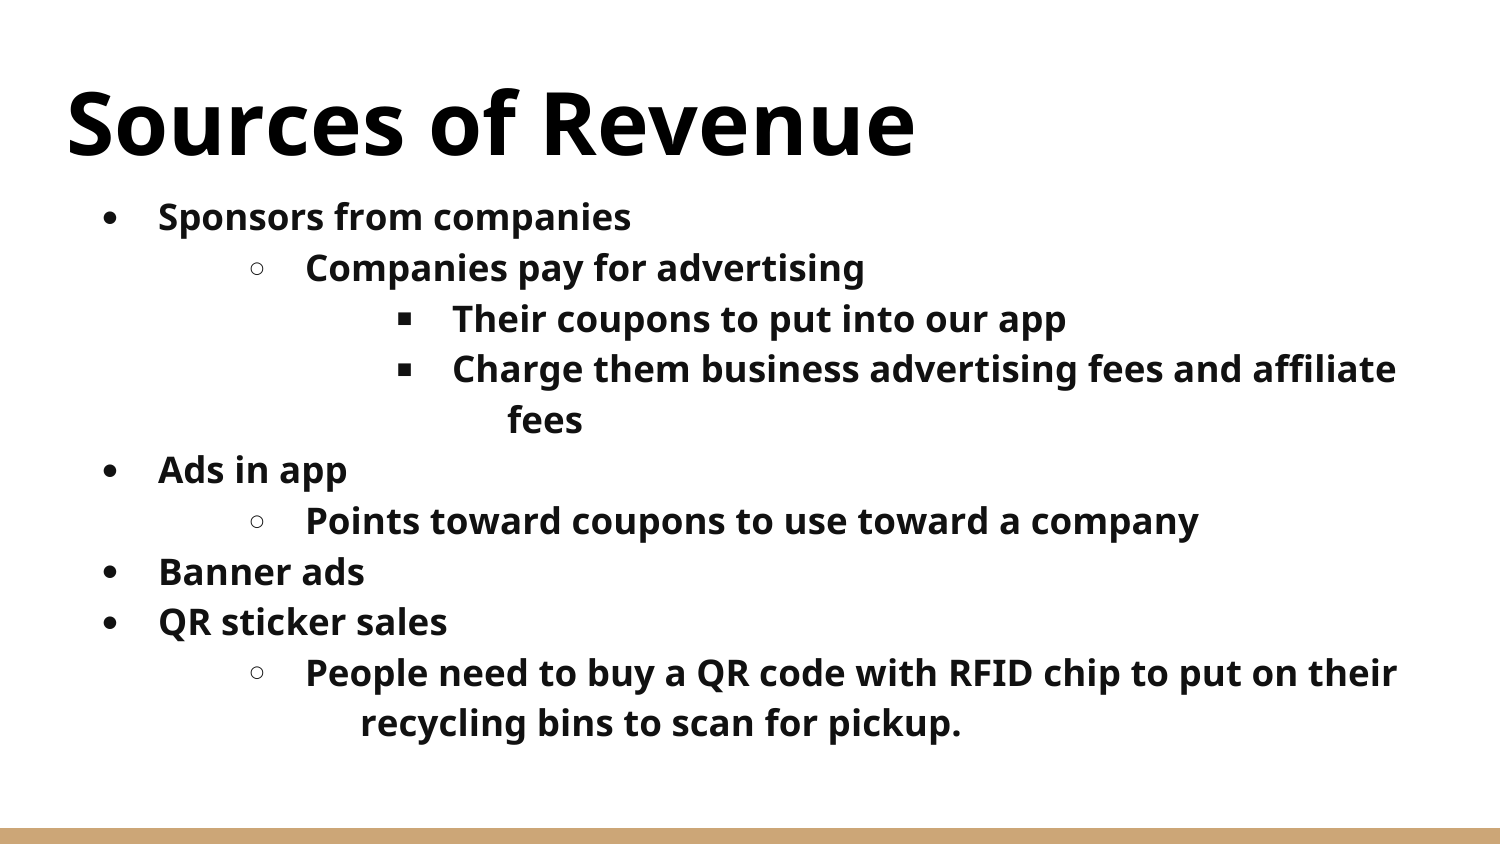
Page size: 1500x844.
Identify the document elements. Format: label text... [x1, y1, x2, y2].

list Sponsors from companies Companies pay for advertising Their coupons to put into our app Charge them business advertising fees and affiliate fees Ads in app Points toward coupons to use toward a company Banner ads QR sticker sales People need to buy a QR code with RFID chip to put on their recycling bins to scan for pickup. [51, 172, 1449, 764]
title Sources of Revenue [51, 51, 1449, 172]
